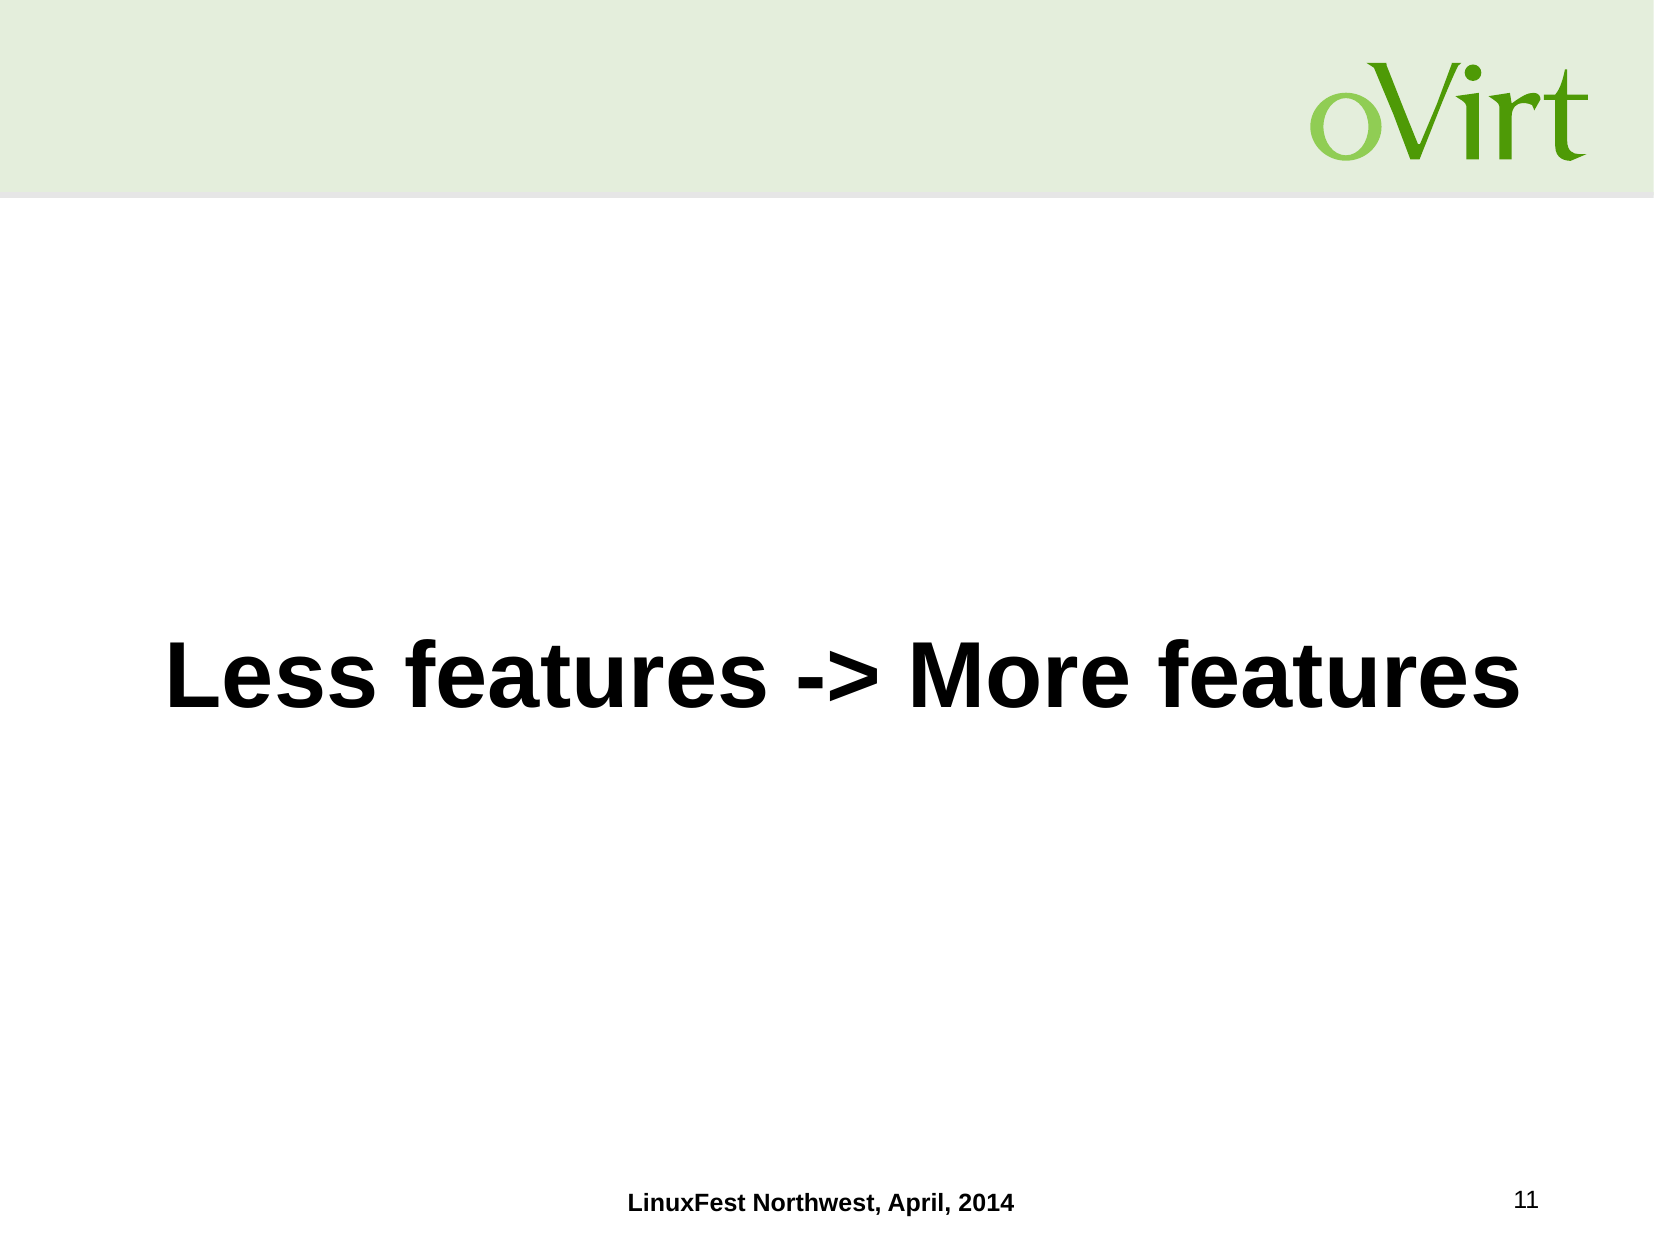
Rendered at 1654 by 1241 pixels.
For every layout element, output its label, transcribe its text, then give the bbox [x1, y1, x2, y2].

text_box Less features -> More features [150, 615, 1654, 750]
